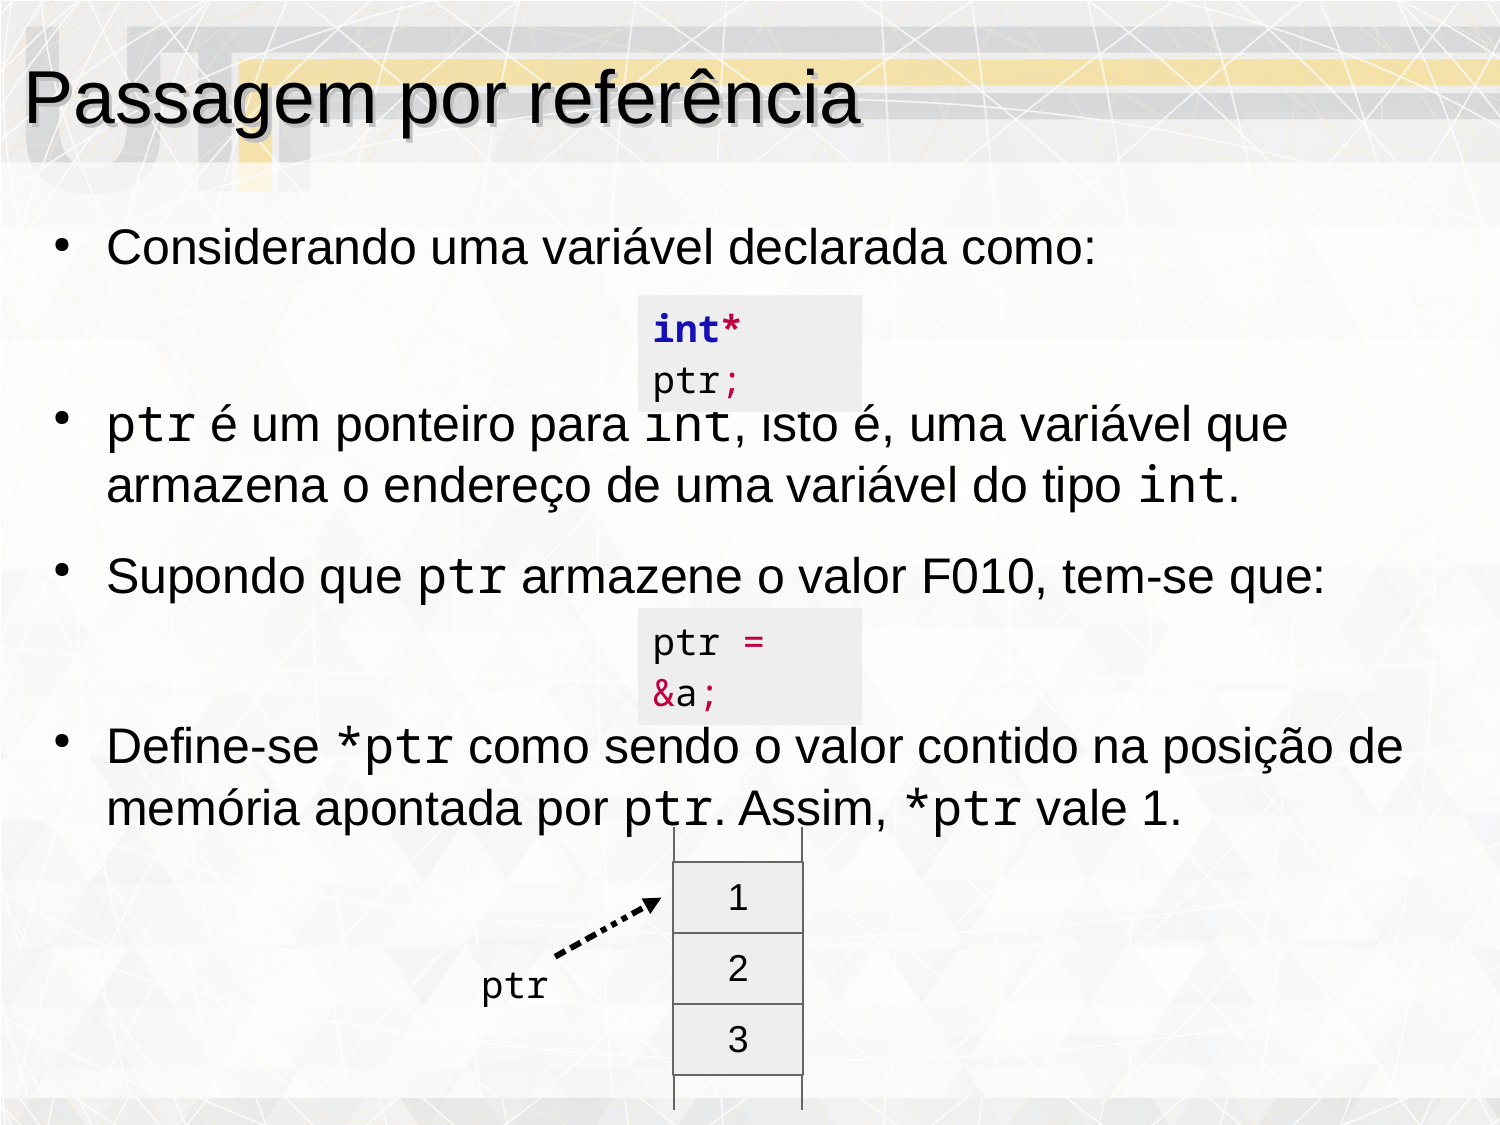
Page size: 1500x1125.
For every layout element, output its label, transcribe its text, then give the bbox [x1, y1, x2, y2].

title Passagem por referência [23, 18, 1489, 178]
text_box 3 [673, 1003, 804, 1075]
text_box 1 [673, 862, 804, 933]
text_box ptr [466, 950, 558, 1004]
text_box 2 [673, 933, 804, 1003]
list Considerando uma variável declarada como: ptr é um ponteiro para int, isto é, uma variável que armazena o endereço de uma variável do tipo int. Supondo que ptr armazene o valor F010, tem-se que: Define-se *ptr como sendo o valor contido na posição de memória apontada por ptr. Assim, *ptr vale 1. [35, 224, 1477, 1087]
text_box ptr = &a; [637, 608, 863, 661]
text_box int* ptr; [637, 295, 863, 348]
